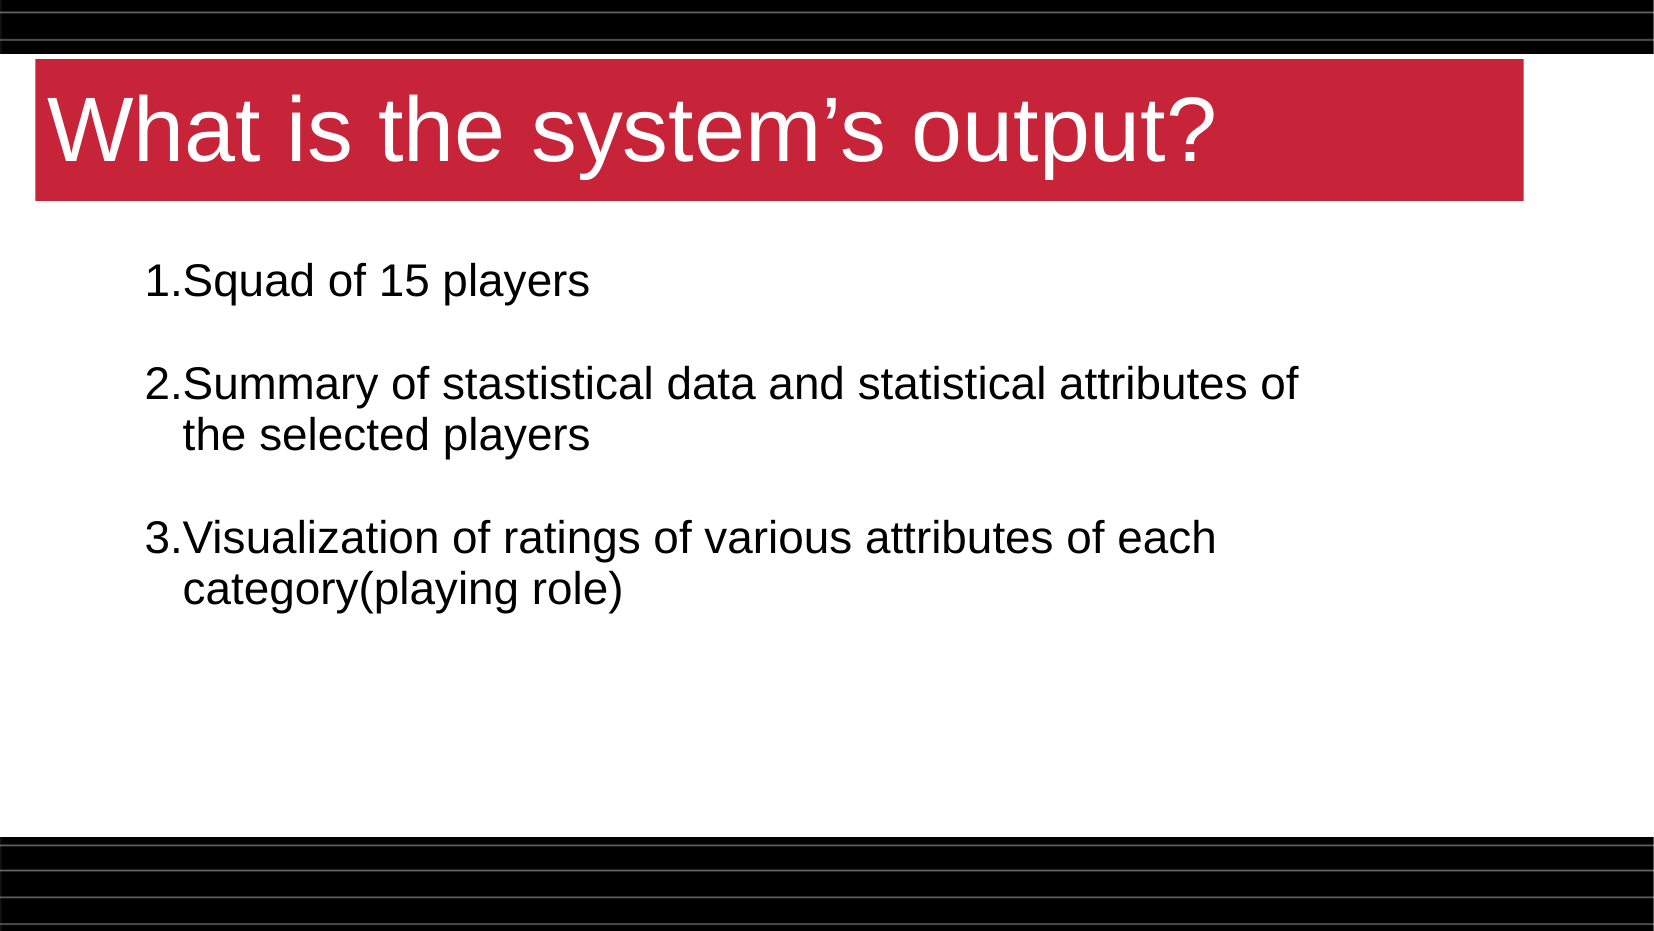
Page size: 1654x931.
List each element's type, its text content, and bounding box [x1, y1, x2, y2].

title What is the system’s output? [35, 59, 1524, 201]
text_box 1.Squad of 15 players 2.Summary of stastistical data and statistical attributes of the selected players 3.Visualization of ratings of various attributes of each category(playing role) [129, 248, 1335, 622]
picture [0, 837, 1654, 931]
picture [0, 0, 1654, 54]
